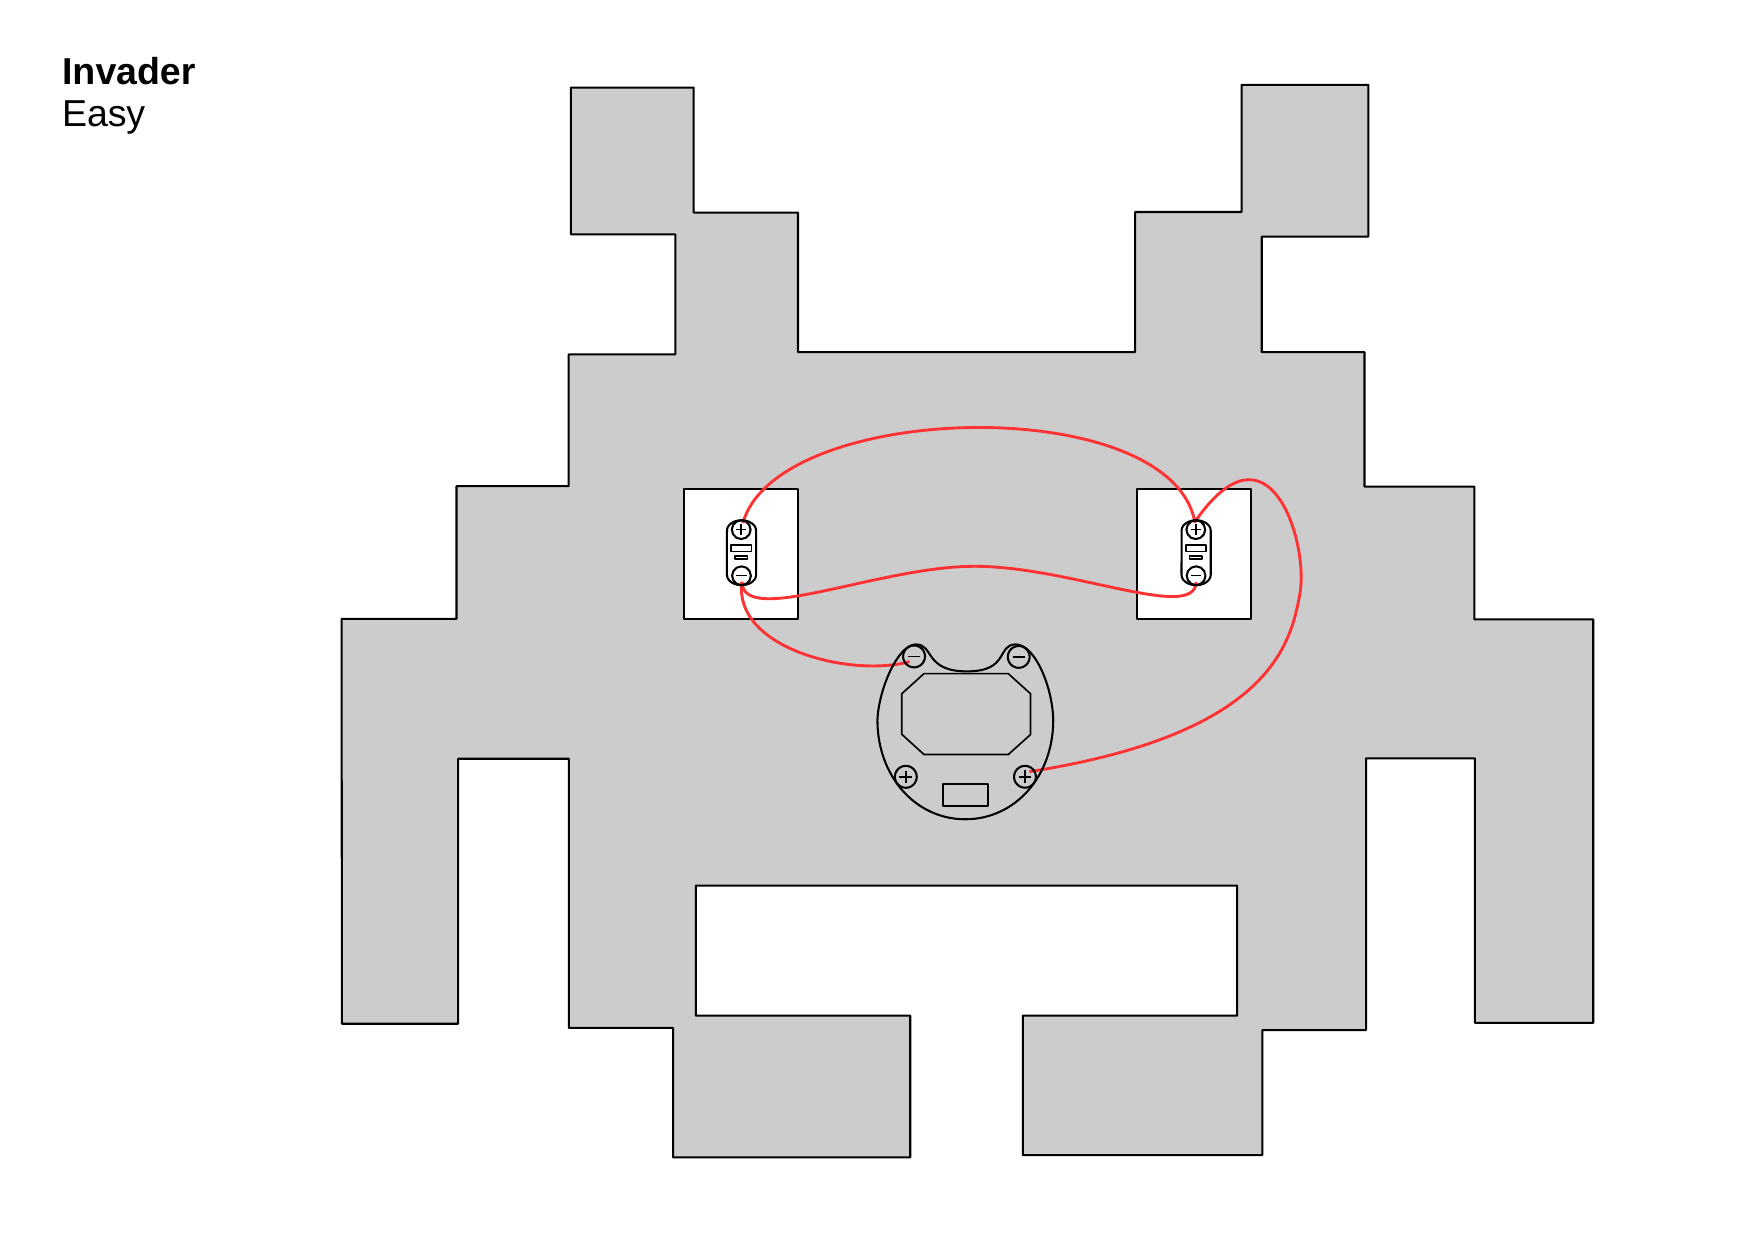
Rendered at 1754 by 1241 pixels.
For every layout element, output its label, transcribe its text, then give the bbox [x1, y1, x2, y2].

text_box [341, 84, 1594, 1158]
text_box Invader Easy [47, 42, 331, 142]
